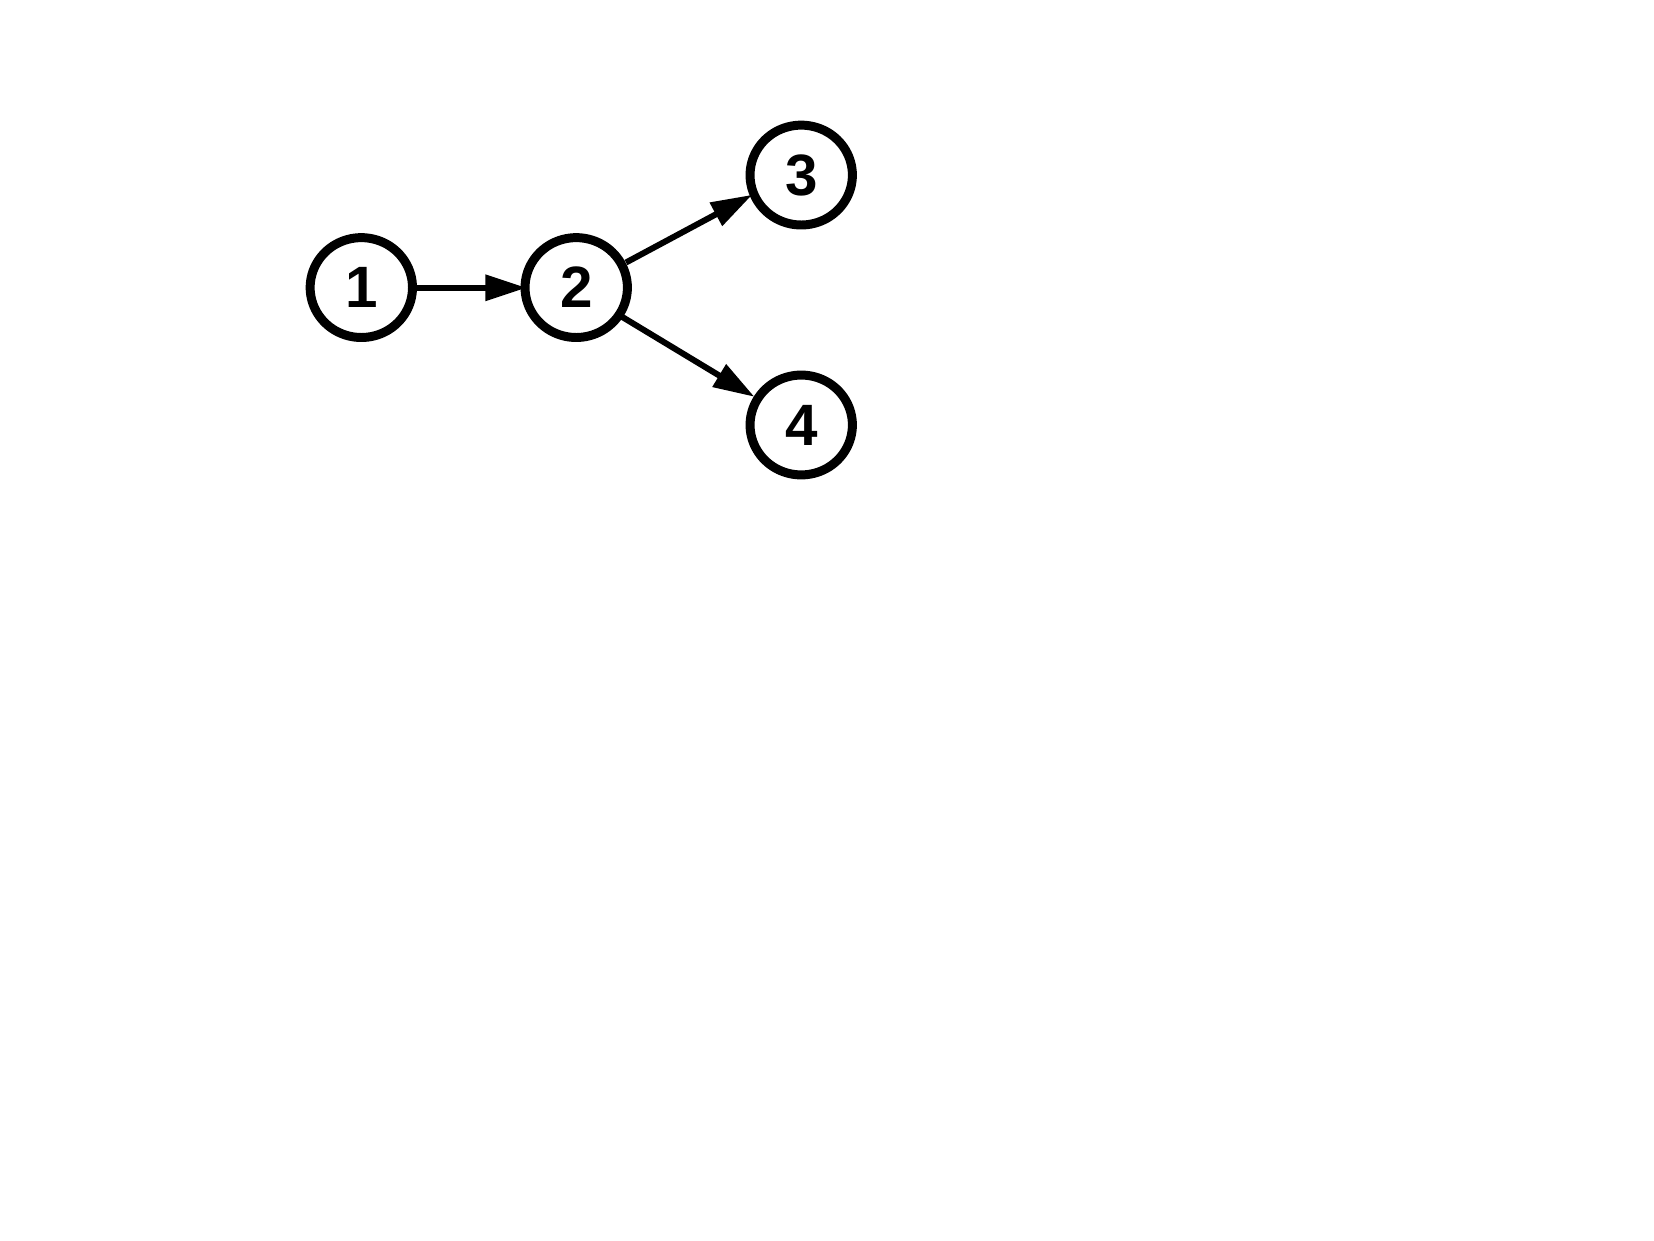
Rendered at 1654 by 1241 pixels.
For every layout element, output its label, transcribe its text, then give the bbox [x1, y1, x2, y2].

text_box 2 [525, 237, 628, 338]
text_box 1 [310, 237, 413, 338]
text_box 4 [750, 375, 853, 475]
text_box 3 [750, 125, 853, 226]
